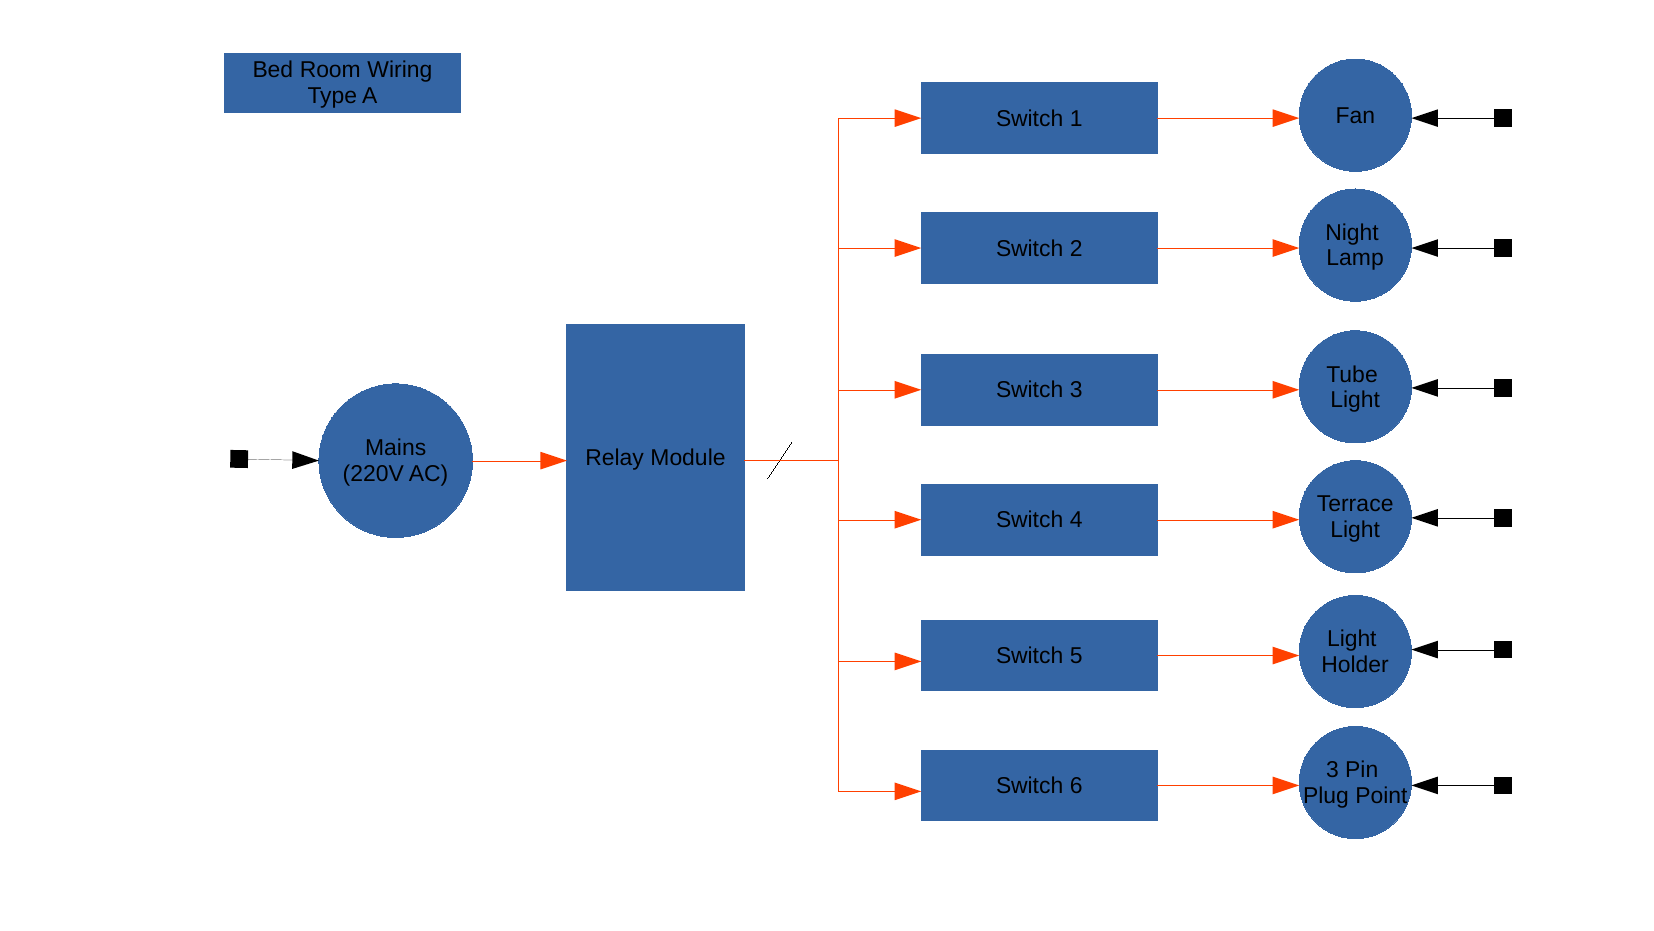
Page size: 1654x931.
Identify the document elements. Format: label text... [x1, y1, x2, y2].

text_box Bed Room Wiring Type A [224, 53, 461, 113]
text_box Switch 5 [921, 620, 1158, 691]
text_box Switch 3 [921, 354, 1158, 426]
text_box 3 Pin Plug Point [1299, 726, 1412, 839]
text_box Relay Module [566, 324, 745, 591]
text_box Switch 6 [921, 750, 1158, 821]
text_box Night Lamp [1299, 188, 1412, 302]
text_box Switch 2 [921, 212, 1158, 284]
text_box Fan [1299, 59, 1412, 172]
text_box Light Holder [1299, 595, 1412, 708]
text_box Mains (220V AC) [318, 383, 473, 538]
text_box Switch 1 [921, 82, 1158, 154]
text_box Tube Light [1299, 330, 1412, 443]
text_box Terrace Light [1299, 460, 1412, 573]
text_box Switch 4 [921, 484, 1158, 556]
